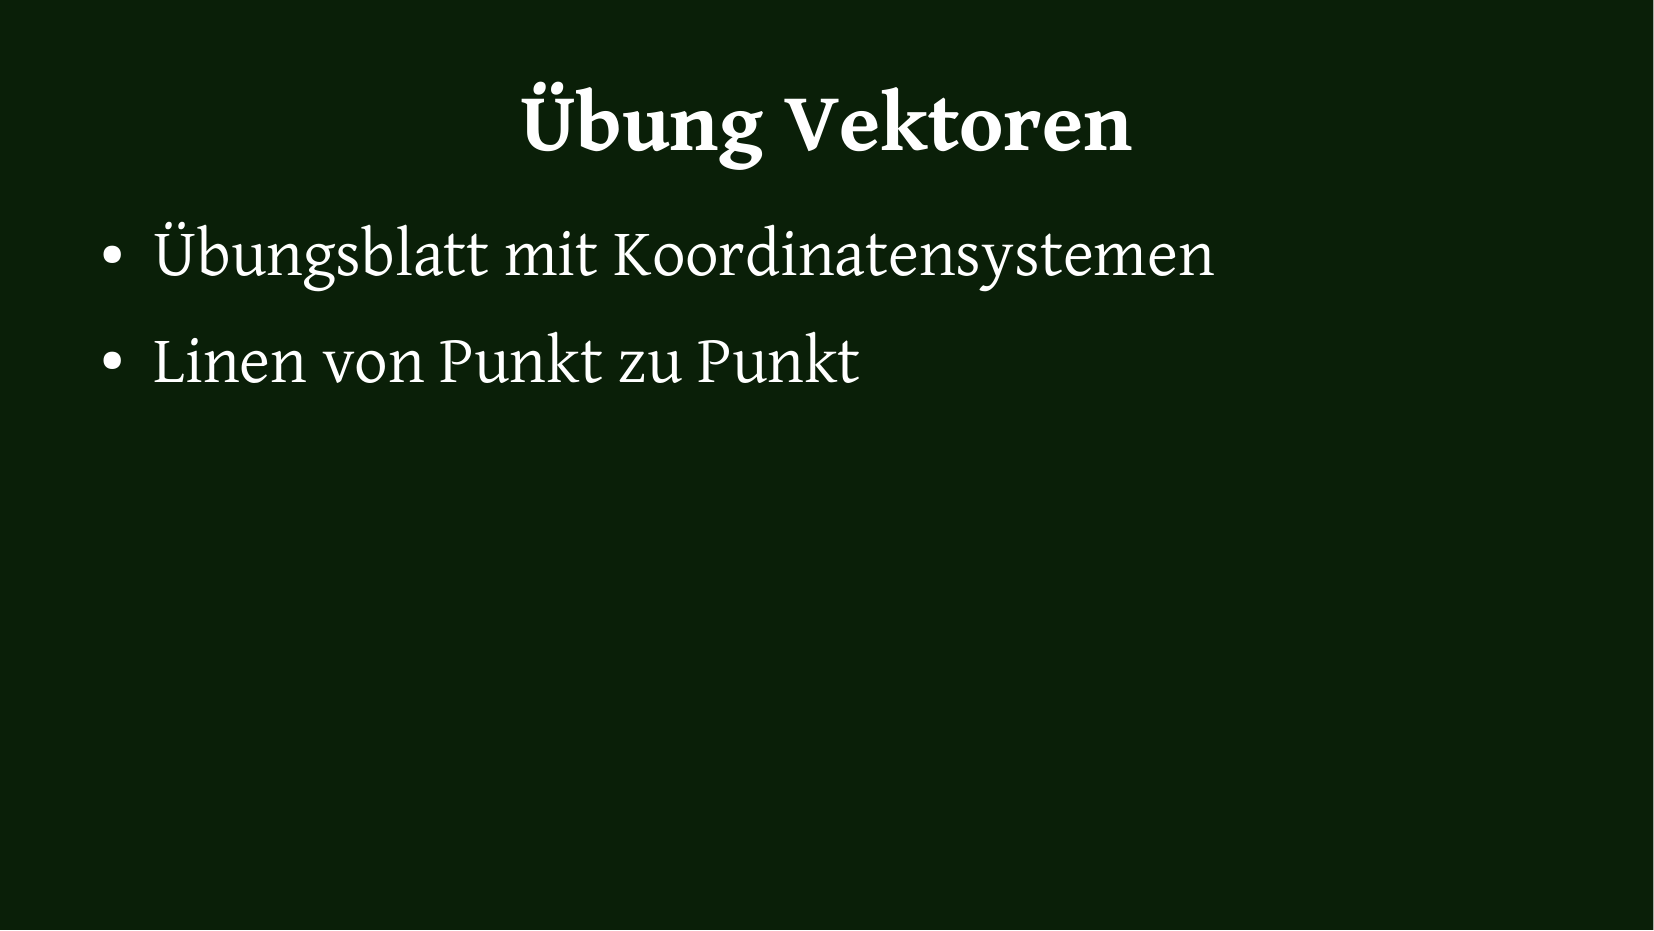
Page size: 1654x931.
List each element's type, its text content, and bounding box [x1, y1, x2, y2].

list Übungsblatt mit Koordinatensystemen Linen von Punkt zu Punkt [82, 217, 1571, 827]
title Übung Vektoren [82, 59, 1571, 193]
